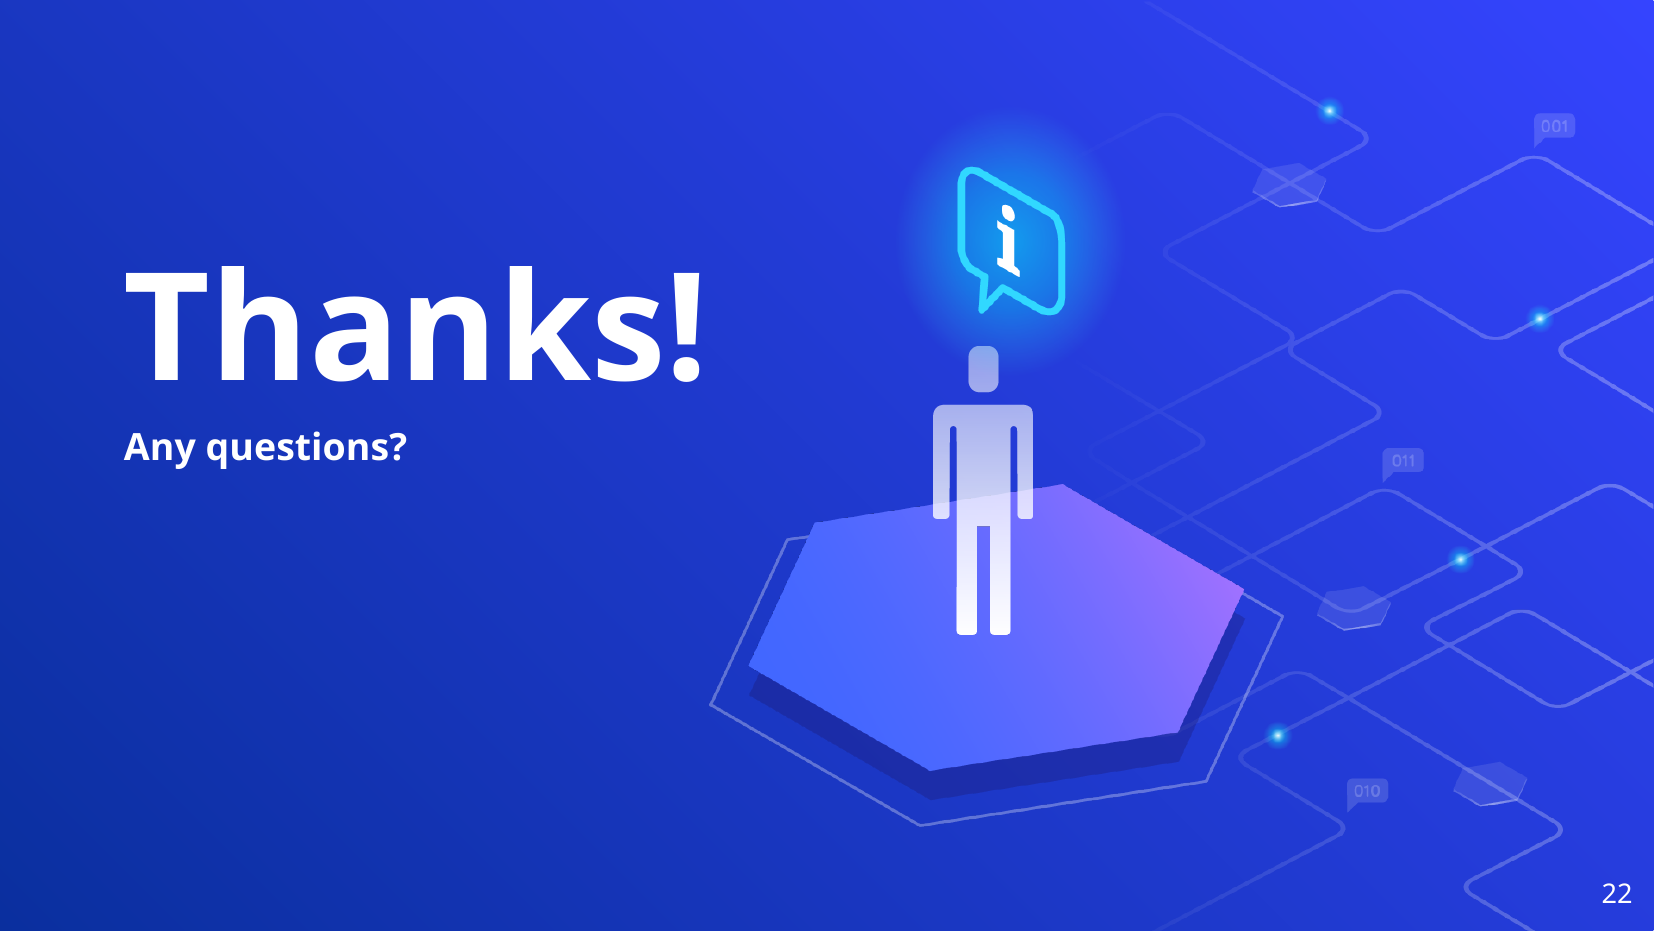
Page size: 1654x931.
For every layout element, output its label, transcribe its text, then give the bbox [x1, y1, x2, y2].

subtitle Any questions? [123, 416, 779, 688]
slide_number <number> [1533, 858, 1633, 931]
picture [0, 0, 1654, 931]
title Thanks! [123, 242, 779, 411]
